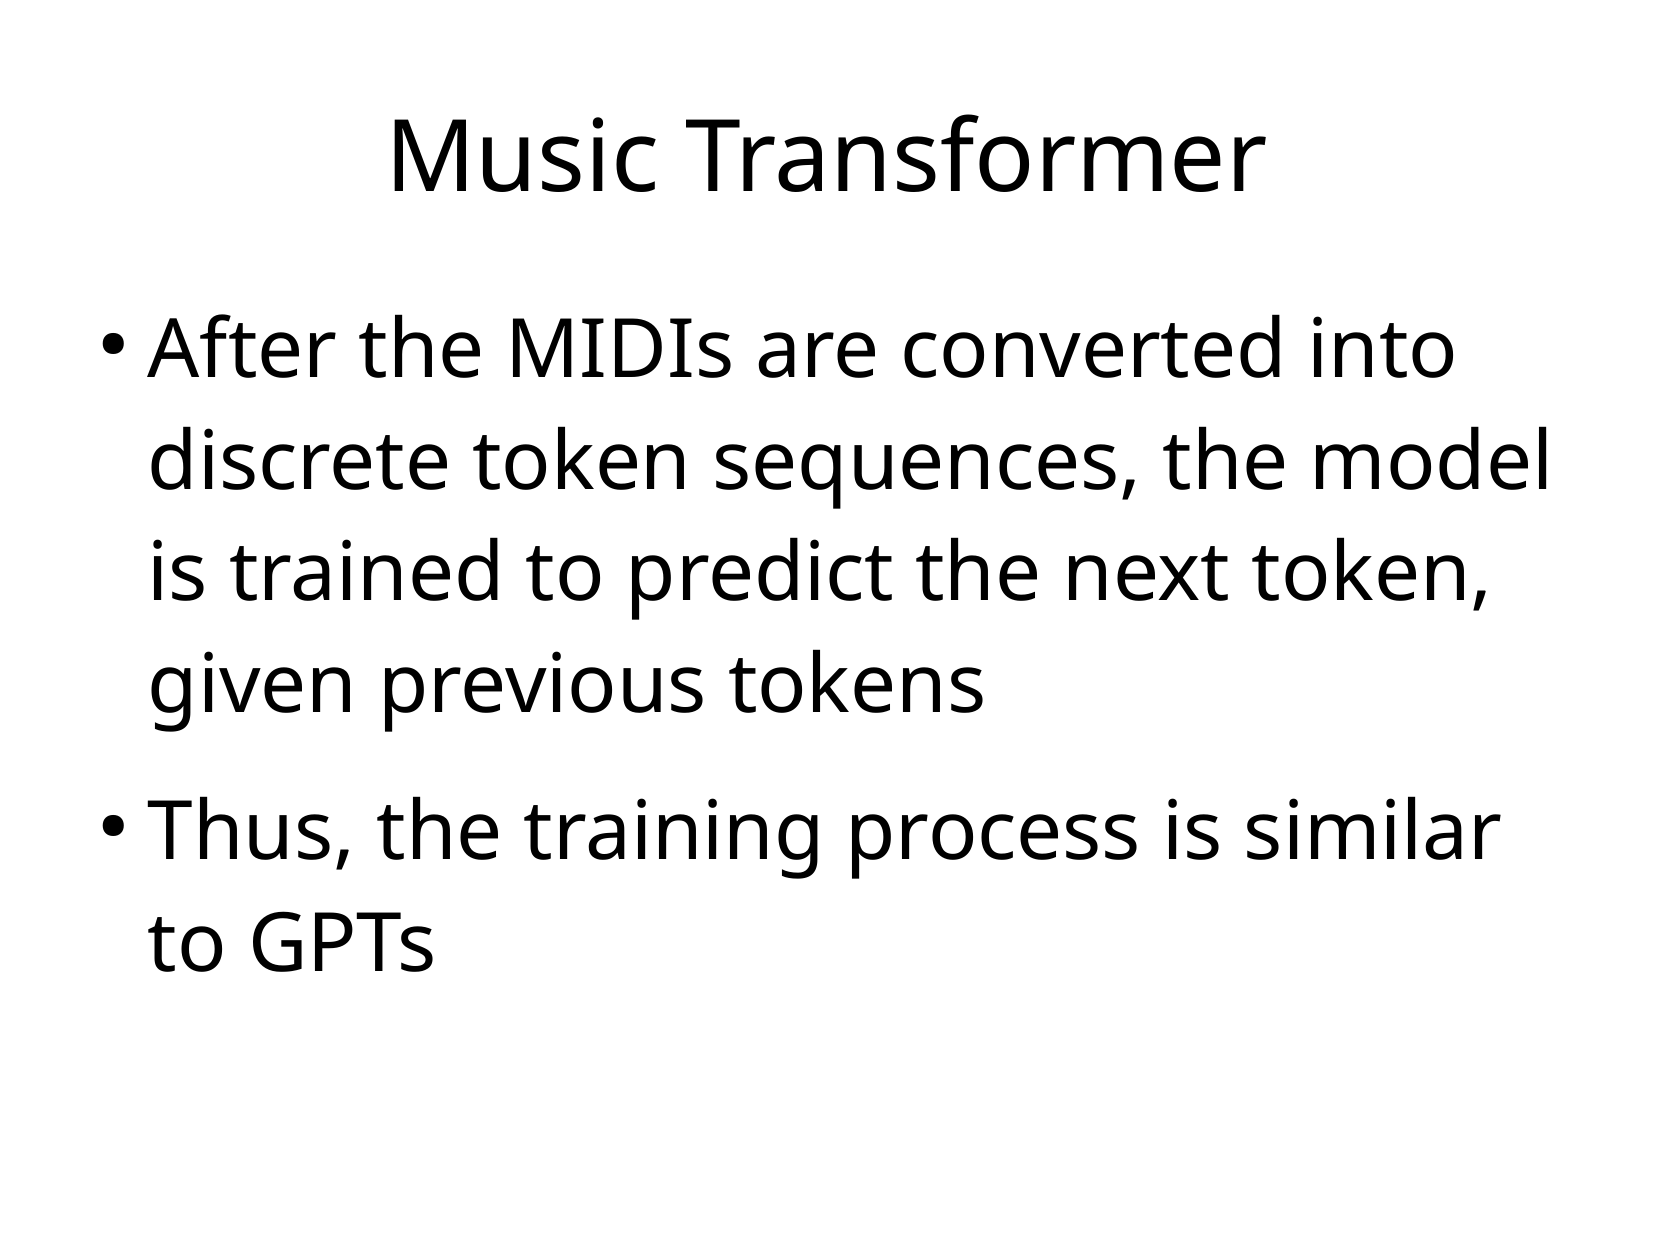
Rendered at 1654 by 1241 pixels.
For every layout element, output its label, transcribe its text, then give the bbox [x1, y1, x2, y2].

list After the MIDIs are converted into discrete token sequences, the model is trained to predict the next token, given previous tokens Thus, the training process is similar to GPTs [82, 290, 1571, 1010]
title Music Transformer [82, 49, 1571, 257]
